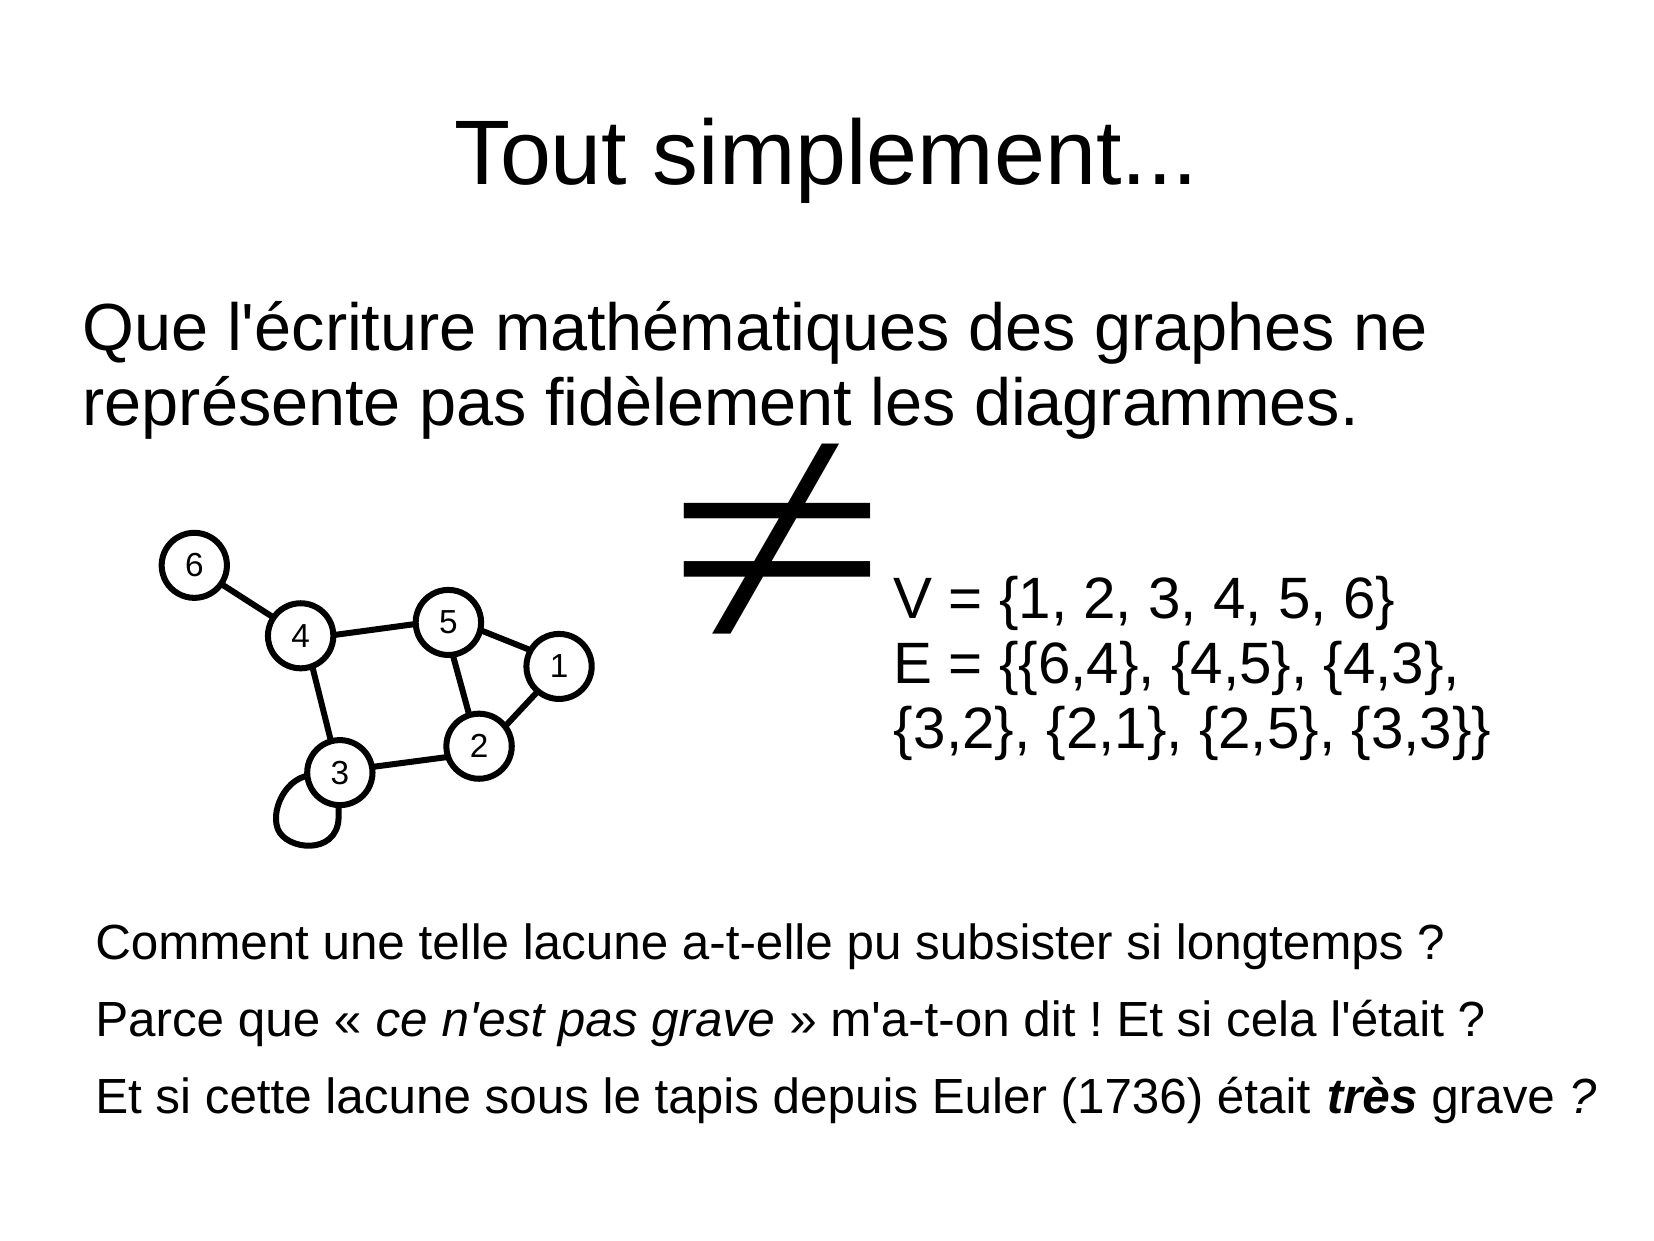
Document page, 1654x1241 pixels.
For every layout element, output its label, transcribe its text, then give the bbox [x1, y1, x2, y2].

text_box Comment une telle lacune a-t-elle pu subsister si longtemps ? Parce que « ce n'est pas grave » m'a-t-on dit ! Et si cela l'était ? Et si cette lacune sous le tapis depuis Euler (1736) était très grave ? [95, 915, 1618, 1143]
list Que l'écriture mathématiques des graphes ne représente pas fidèlement les diagrammes. [82, 290, 1538, 1010]
title Tout simplement... [82, 49, 1571, 257]
text_box 3 [307, 740, 373, 806]
text_box V = {1, 2, 3, 4, 5, 6} E = {{6,4}, {4,5}, {4,3}, {3,2}, {2,1}, {2,5}, {3,3}} [879, 558, 1538, 811]
text_box 2 [446, 713, 512, 779]
text_box ¹ [635, 402, 755, 838]
text_box 1 [526, 633, 592, 699]
text_box 5 [415, 589, 482, 655]
text_box 4 [267, 603, 334, 669]
text_box 6 [161, 532, 227, 598]
